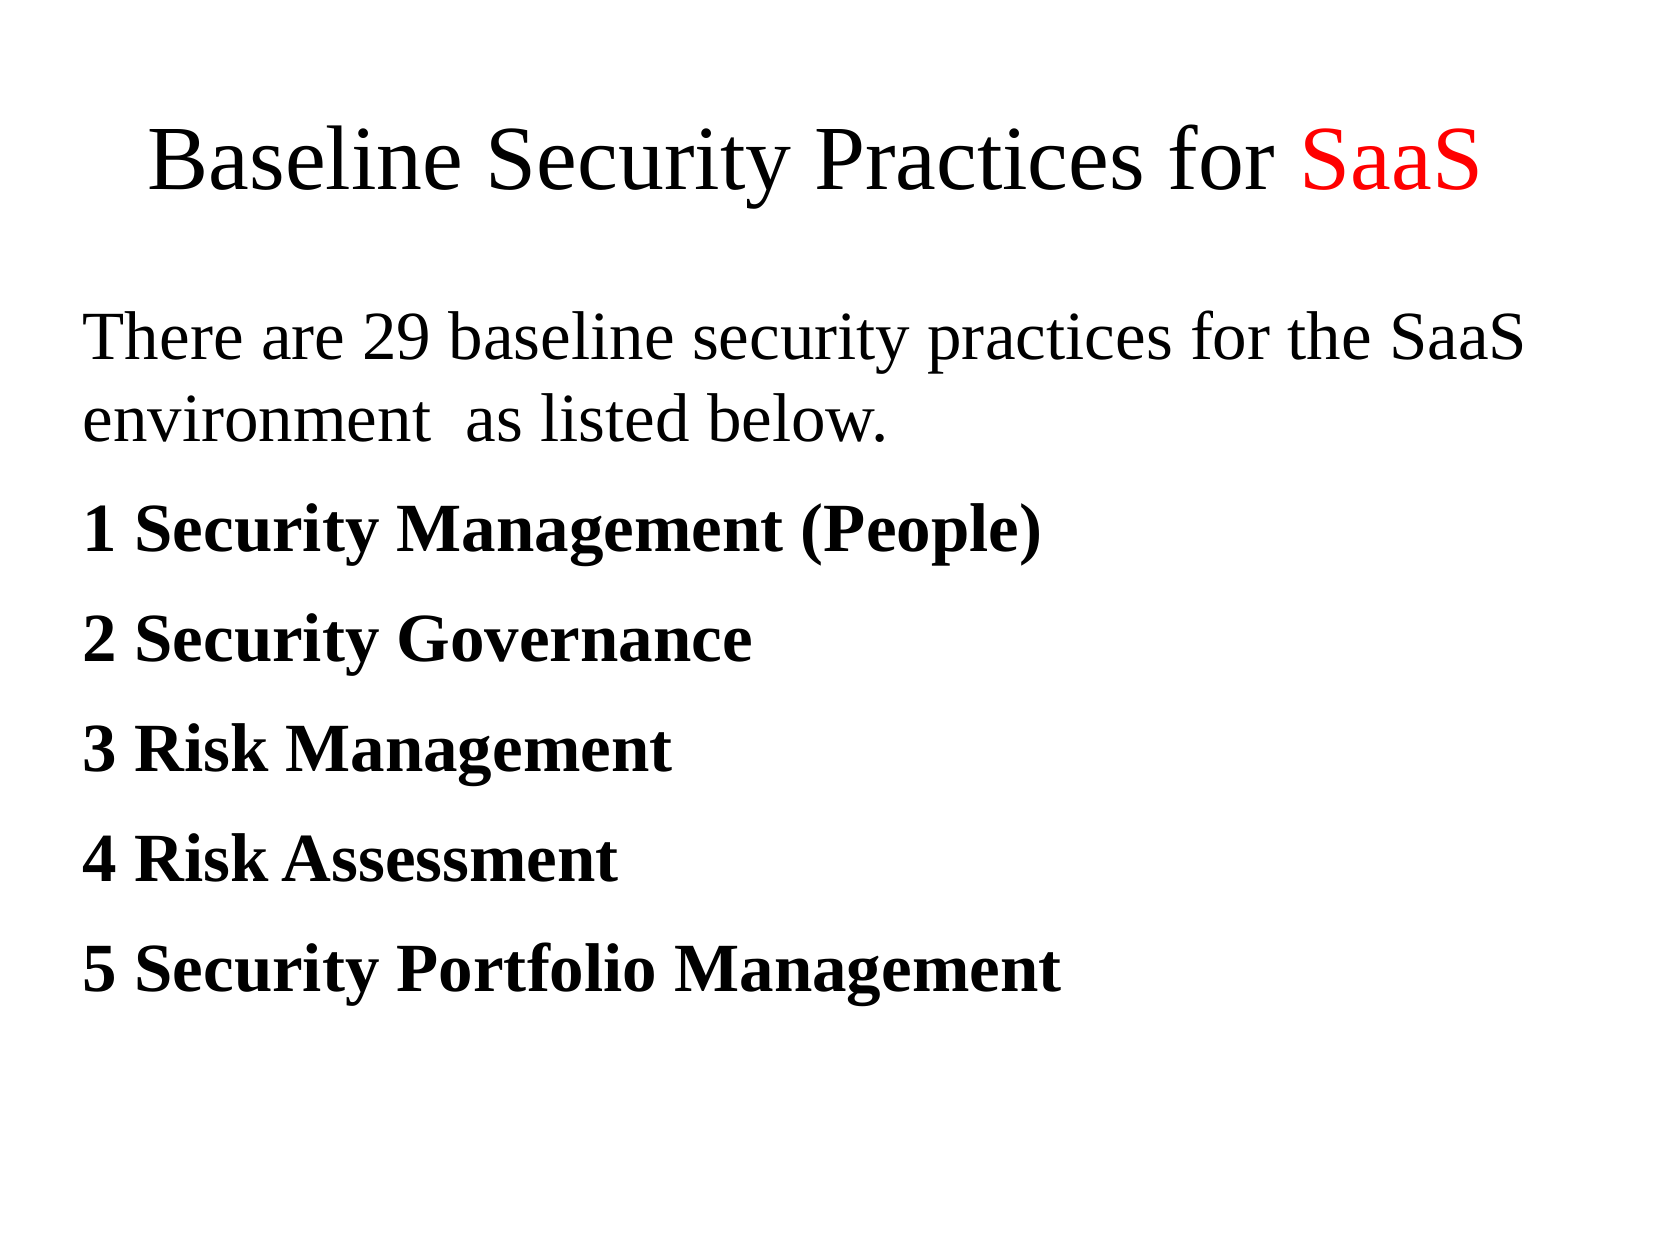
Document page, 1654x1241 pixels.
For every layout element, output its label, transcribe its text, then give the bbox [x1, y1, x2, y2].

title Baseline Security Practices for SaaS [60, 49, 1571, 257]
list There are 29 baseline security practices for the SaaS environment as listed below. 1 Security Management (People) 2 Security Governance 3 Risk Management 4 Risk Assessment 5 Security Portfolio Management [82, 290, 1571, 1010]
